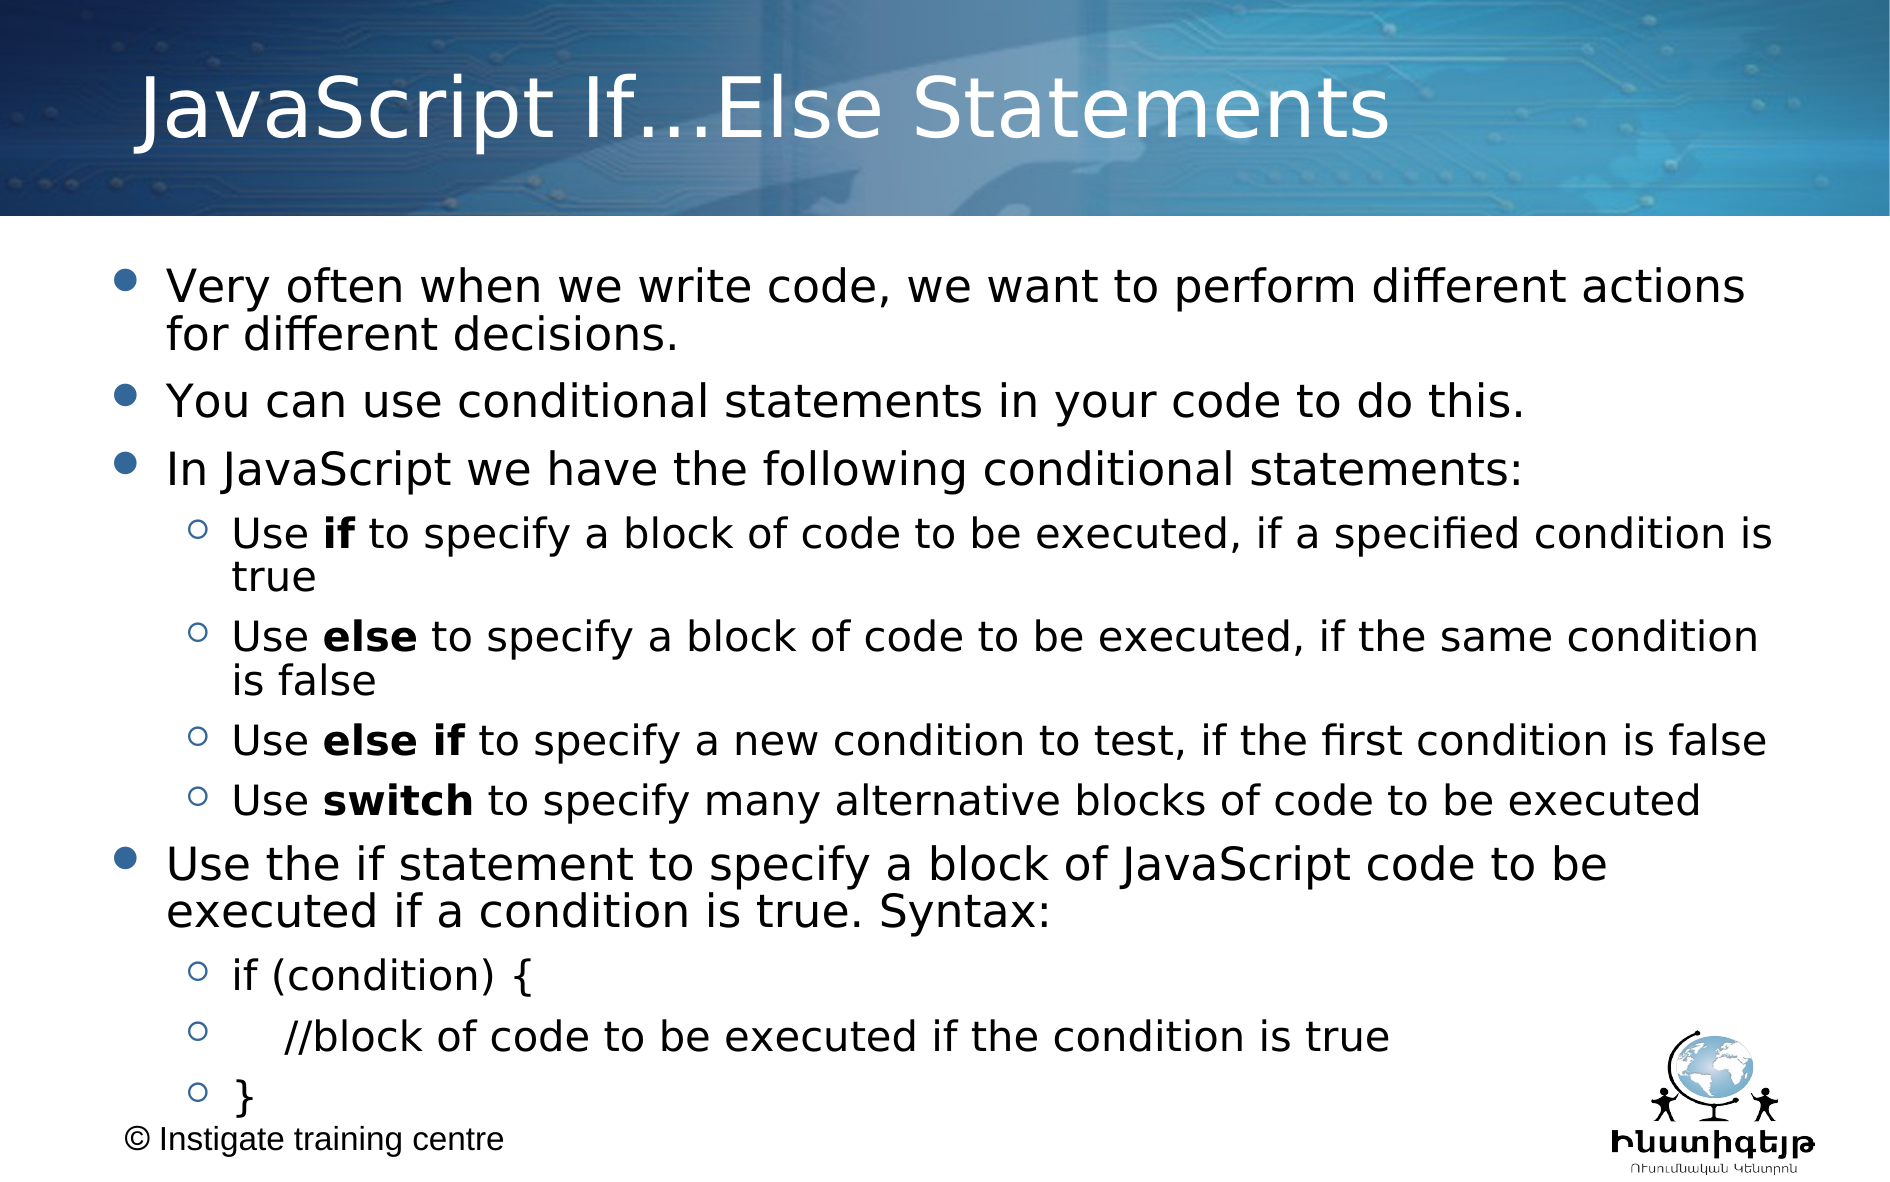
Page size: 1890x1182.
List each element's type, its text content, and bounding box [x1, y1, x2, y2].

text_box JavaScript If...Else Statements [138, 82, 1801, 86]
picture [0, 0, 1890, 216]
list Very often when we write code, we want to perform different actions for different decisions. You can use conditional statements in your code to do this. In JavaScript we have the following conditional statements: Use if to specify a block of code to be executed, if a specified condition is true Use else to specify a block of code to be executed, if the same condition is false Use else if to specify a new condition to test, if the first condition is false Use switch to specify many alternative blocks of code to be executed Use the if statement to specify a block of JavaScript code to be executed if a condition is true. Syntax: if (condition) { //block of code to be executed if the condition is true } [110, 264, 1801, 293]
picture [1612, 1030, 1815, 1175]
